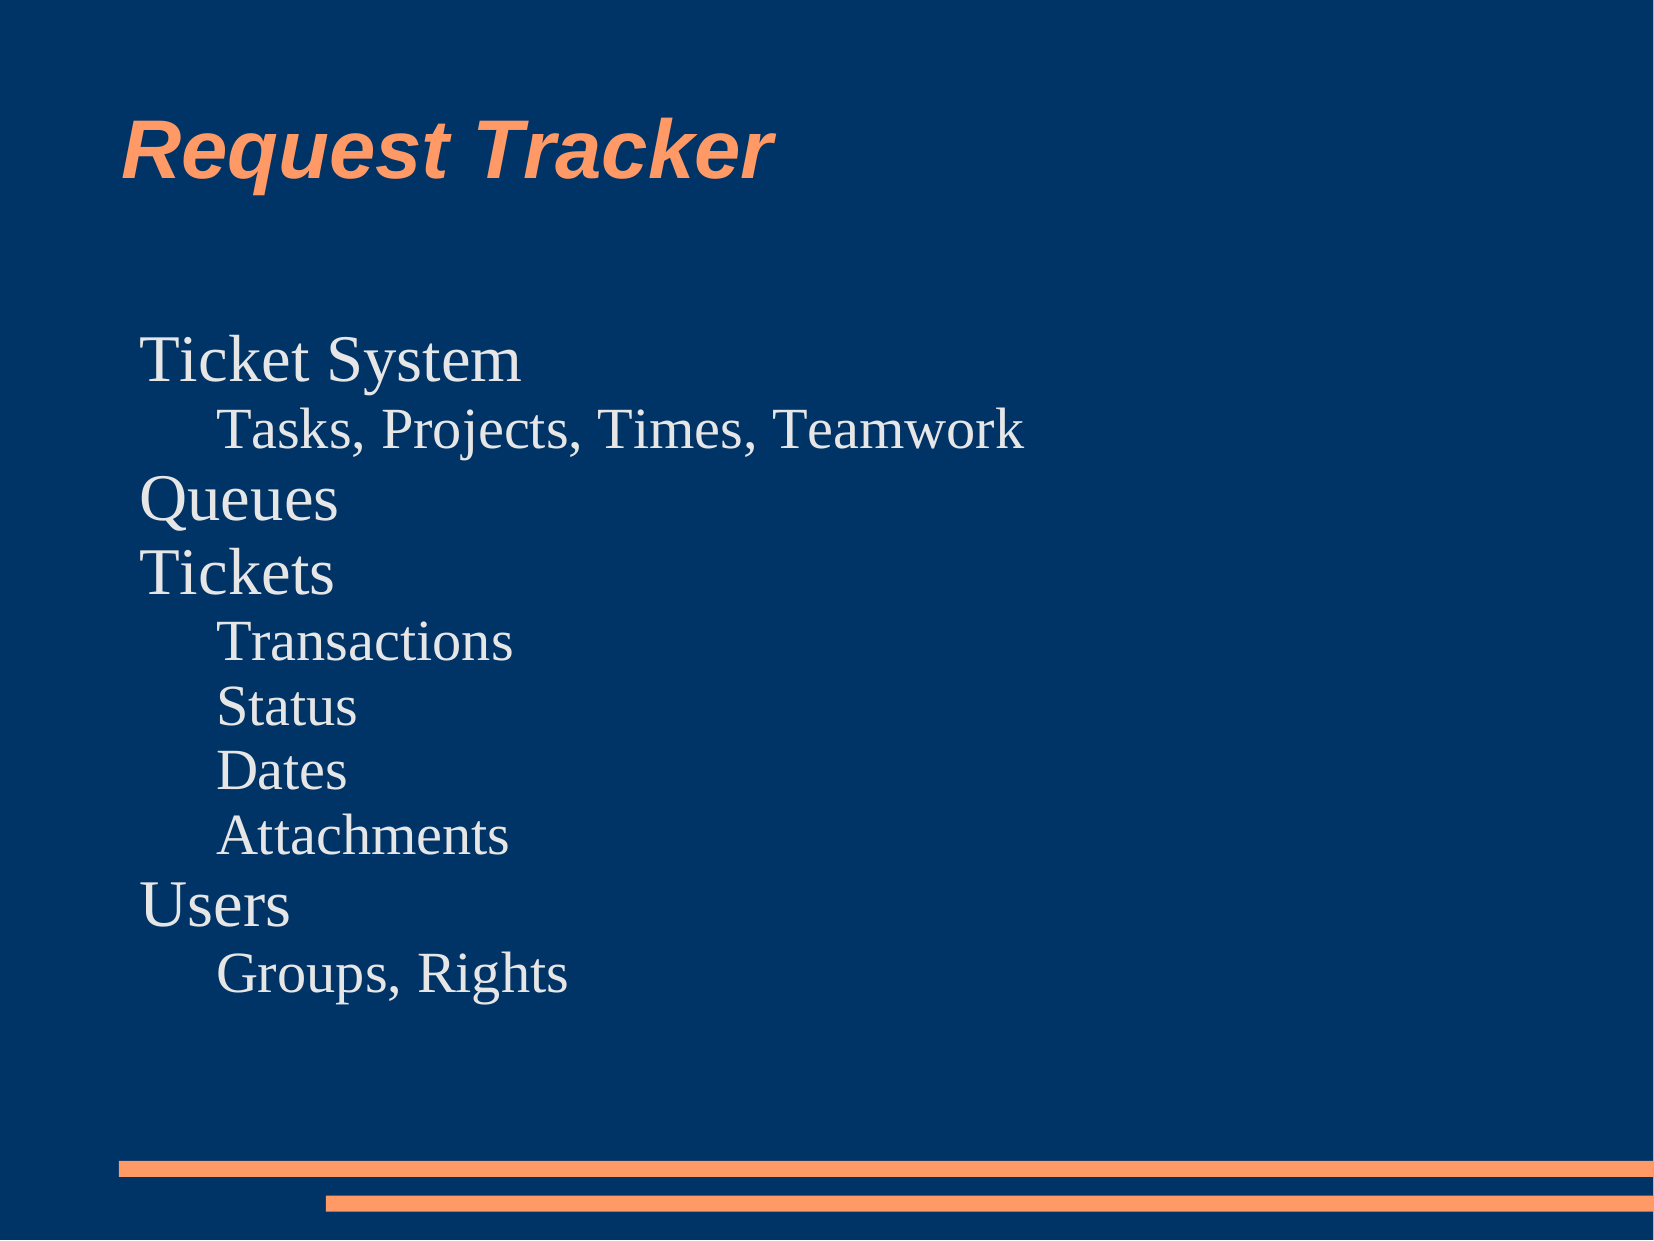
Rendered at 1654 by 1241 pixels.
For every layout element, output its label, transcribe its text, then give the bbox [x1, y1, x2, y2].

list Ticket System Tasks, Projects, Times, Teamwork Queues Tickets Transactions Status Dates Attachments Users Groups, Rights [121, 322, 1561, 1118]
title Request Tracker [121, 46, 1534, 254]
